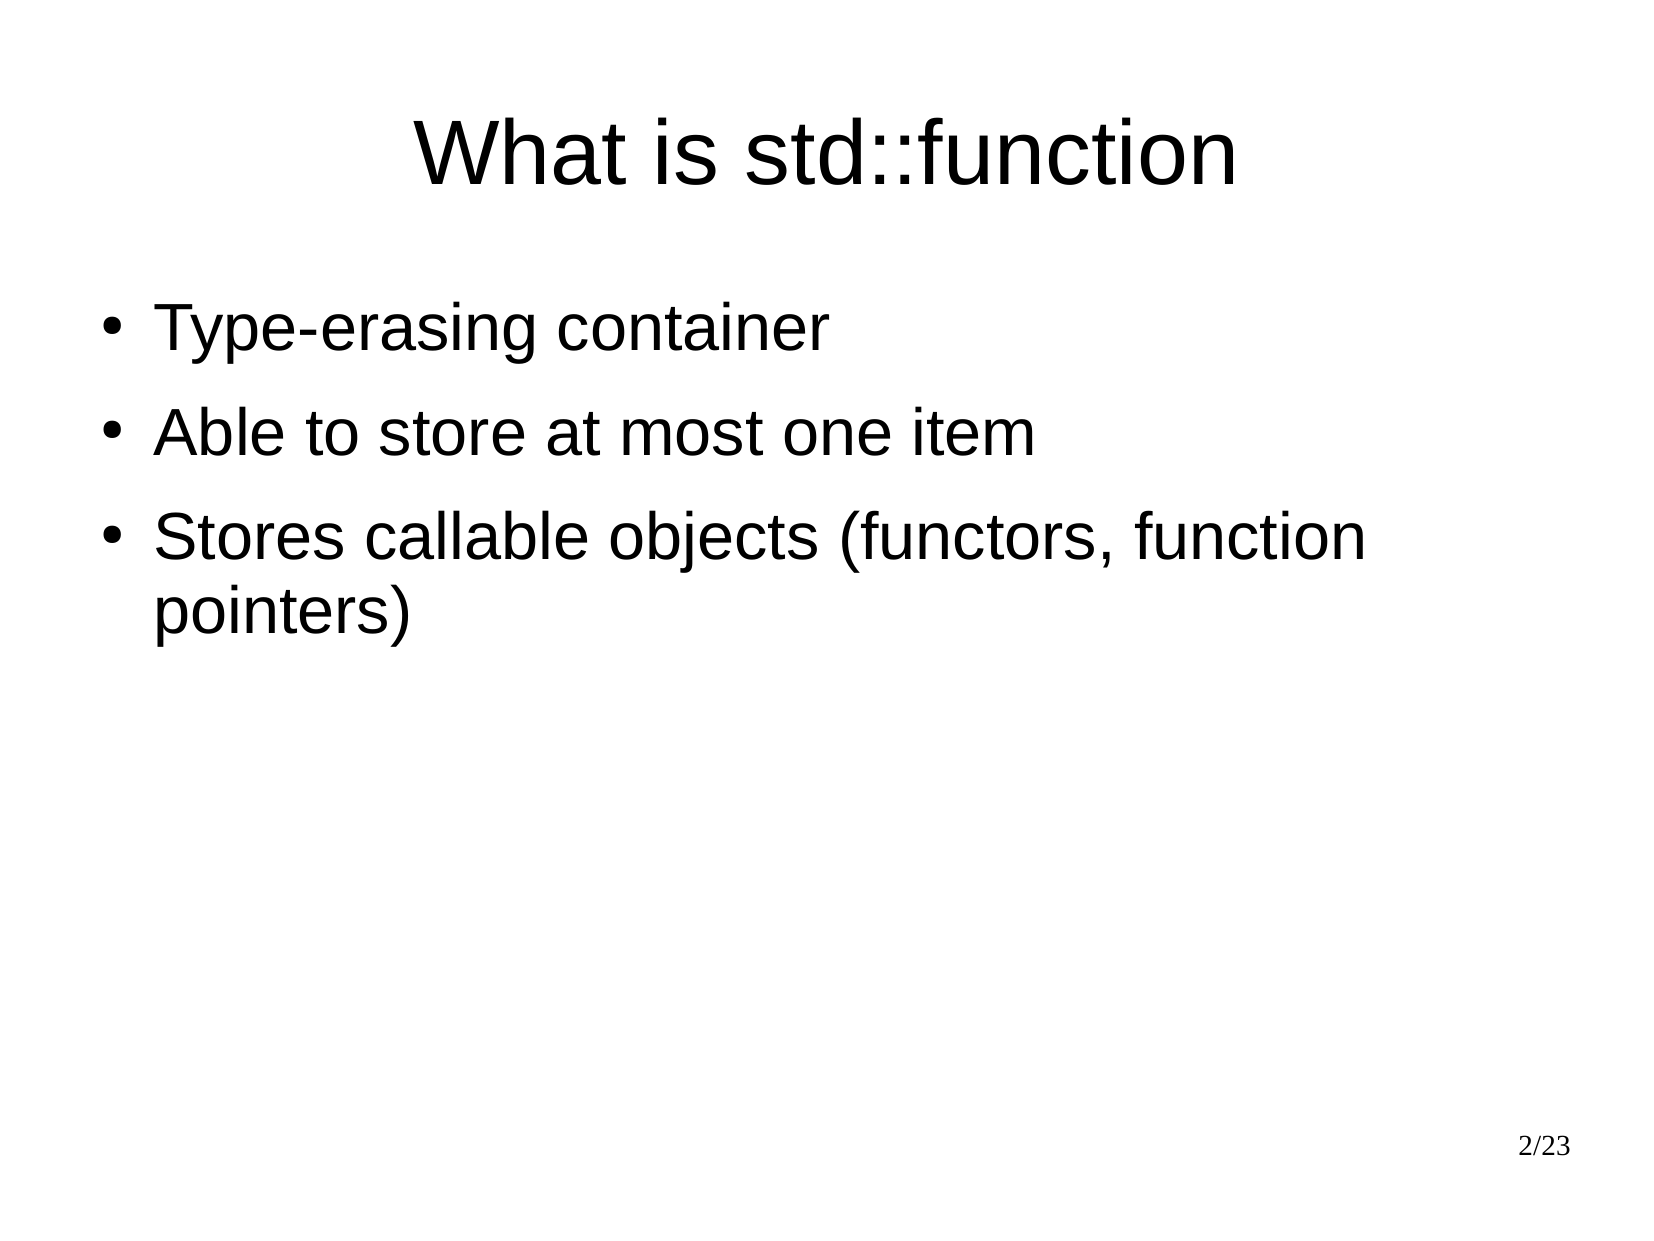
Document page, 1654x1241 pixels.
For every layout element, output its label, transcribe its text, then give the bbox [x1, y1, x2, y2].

title What is std::function [82, 49, 1571, 257]
list Type-erasing container Able to store at most one item Stores callable objects (functors, function pointers) [82, 290, 1571, 1010]
